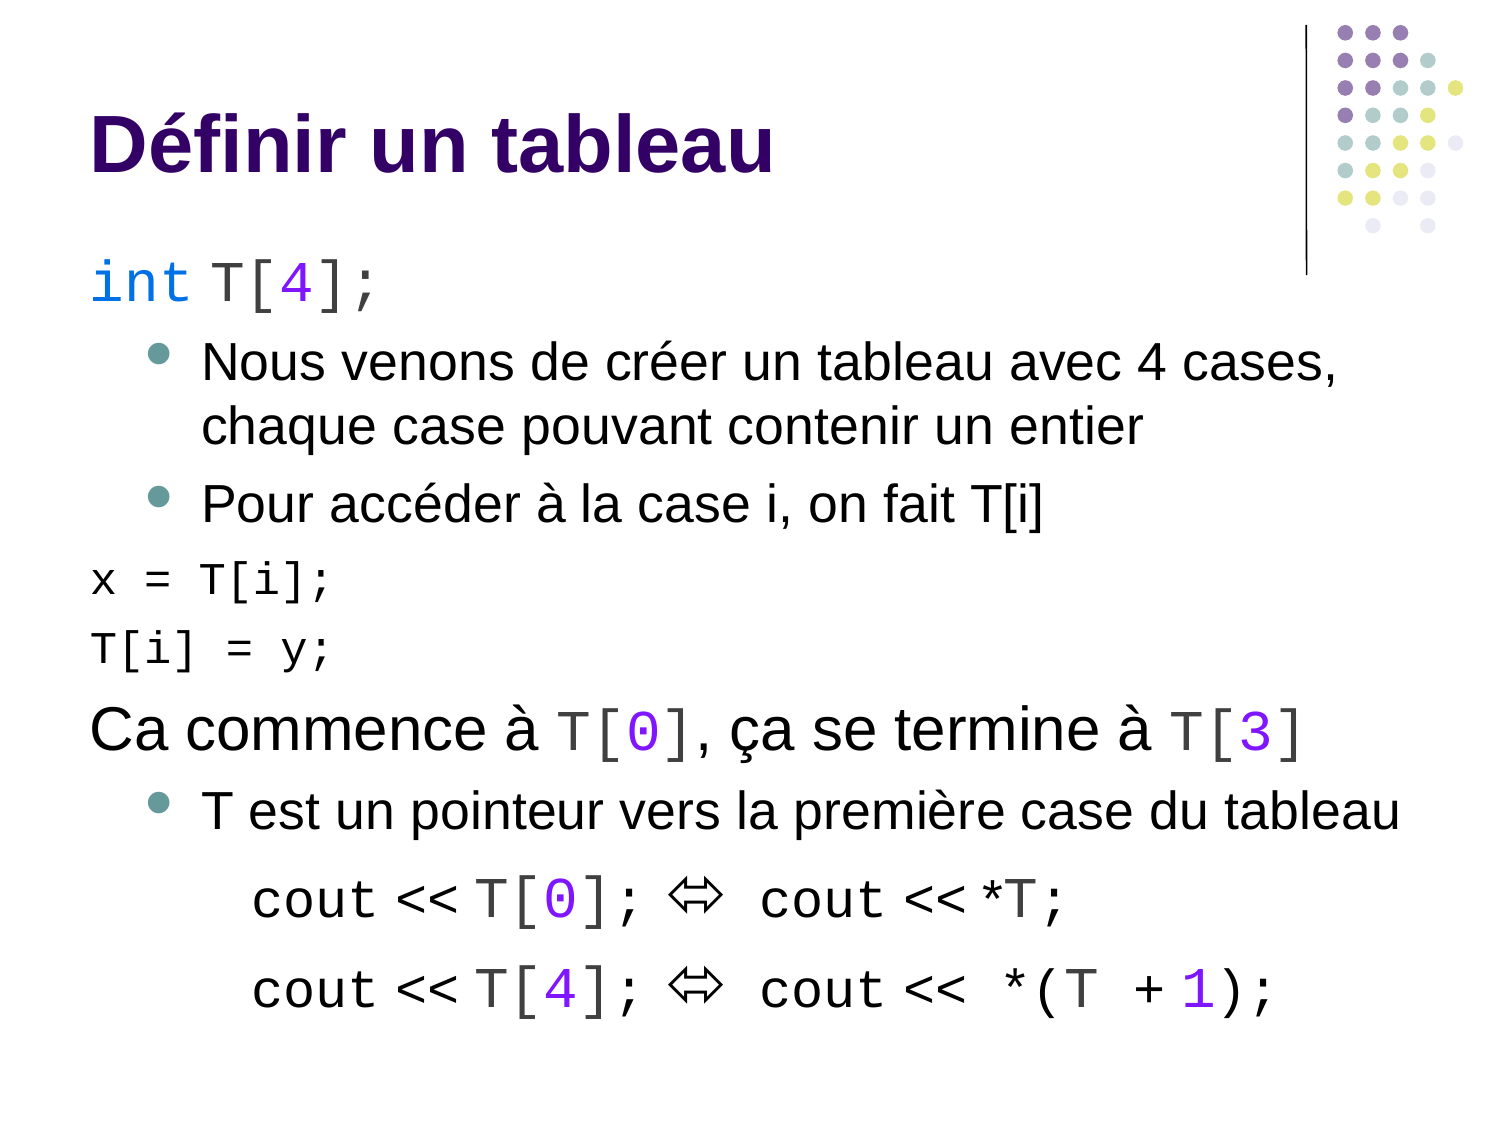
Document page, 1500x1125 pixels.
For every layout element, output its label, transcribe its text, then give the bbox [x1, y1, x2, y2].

title Définir un tableau [74, 19, 1313, 197]
list int T[4]; Nous venons de créer un tableau avec 4 cases, chaque case pouvant contenir un entier Pour accéder à la case i, on fait T[i] x = T[i]; T[i] = y; Ca commence à T[0], ça se termine à T[3] T est un pointeur vers la première case du tableau cout << T[0];  cout << *T; cout << T[4];  cout << *(T + 1); [74, 231, 1424, 1101]
